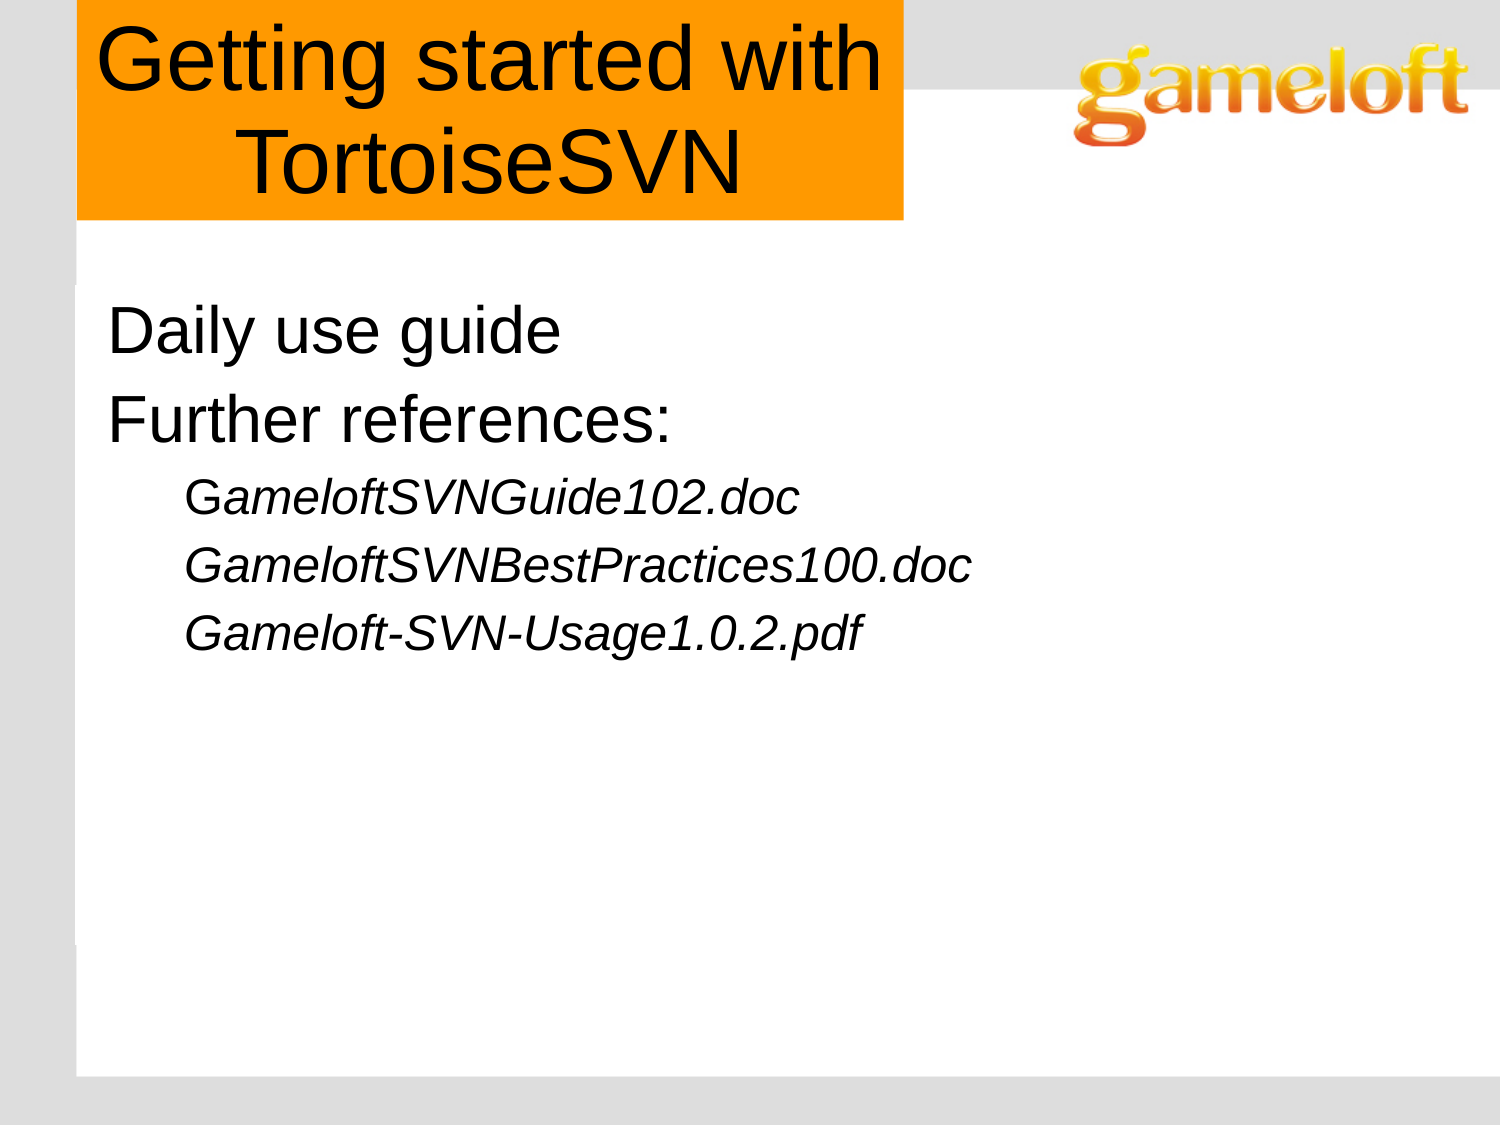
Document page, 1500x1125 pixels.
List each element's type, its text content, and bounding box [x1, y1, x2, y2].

title Getting started with TortoiseSVN [76, 0, 904, 221]
picture [0, 0, 1500, 1125]
list Daily use guide Further references: GameloftSVNGuide102.doc GameloftSVNBestPractices100.doc Gameloft-SVN-Usage1.0.2.pdf [75, 285, 1471, 945]
